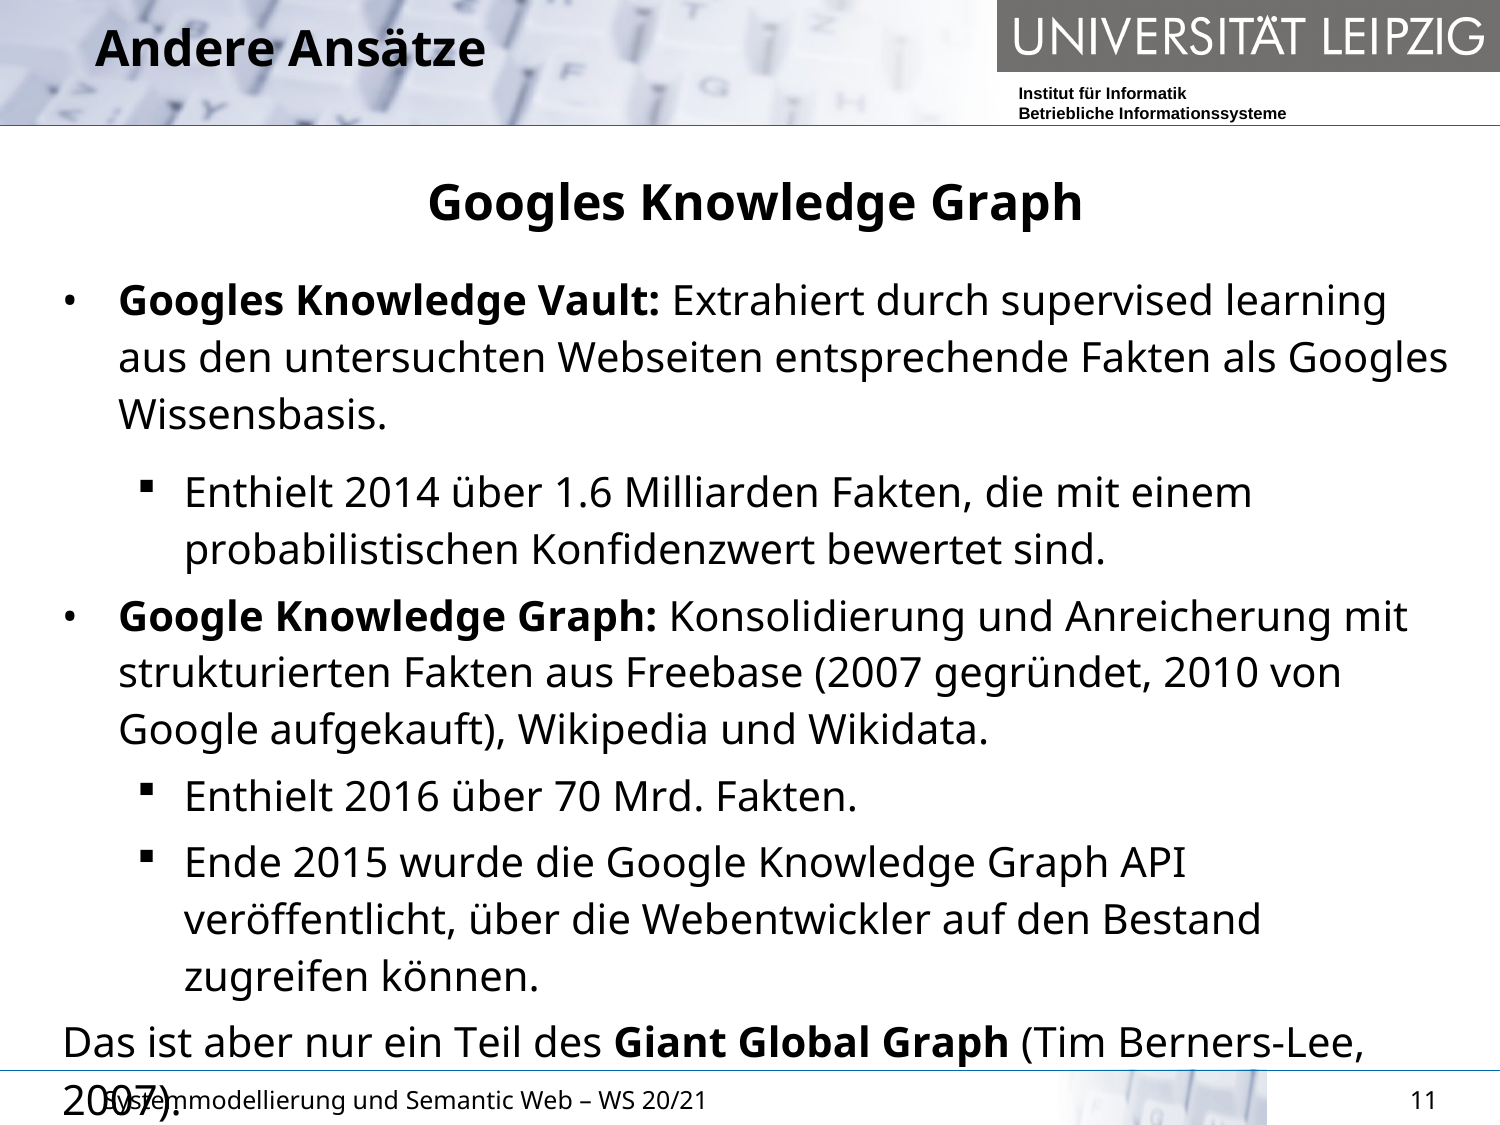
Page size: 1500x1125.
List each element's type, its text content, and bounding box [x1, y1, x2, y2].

text_box Andere Ansätze [80, 8, 502, 85]
list Googles Knowledge Graph Googles Knowledge Vault: Extrahiert durch supervised learning aus den untersuchten Webseiten entsprechende Fakten als Googles Wissensbasis. Enthielt 2014 über 1.6 Milliarden Fakten, die mit einem probabilistischen Konfidenzwert bewertet sind. Google Knowledge Graph: Konsolidierung und Anreicherung mit strukturierten Fakten aus Freebase (2007 gegründet, 2010 von Google aufgekauft), Wikipedia und Wikidata. Enthielt 2016 über 70 Mrd. Fakten. Ende 2015 wurde die Google Knowledge Graph API veröffentlicht, über die Webentwickler auf den Bestand zugreifen können. Das ist aber nur ein Teil des Giant Global Graph (Tim Berners-Lee, 2007). [47, 159, 1465, 1049]
picture [0, 0, 1500, 125]
picture [1057, 1071, 1267, 1125]
